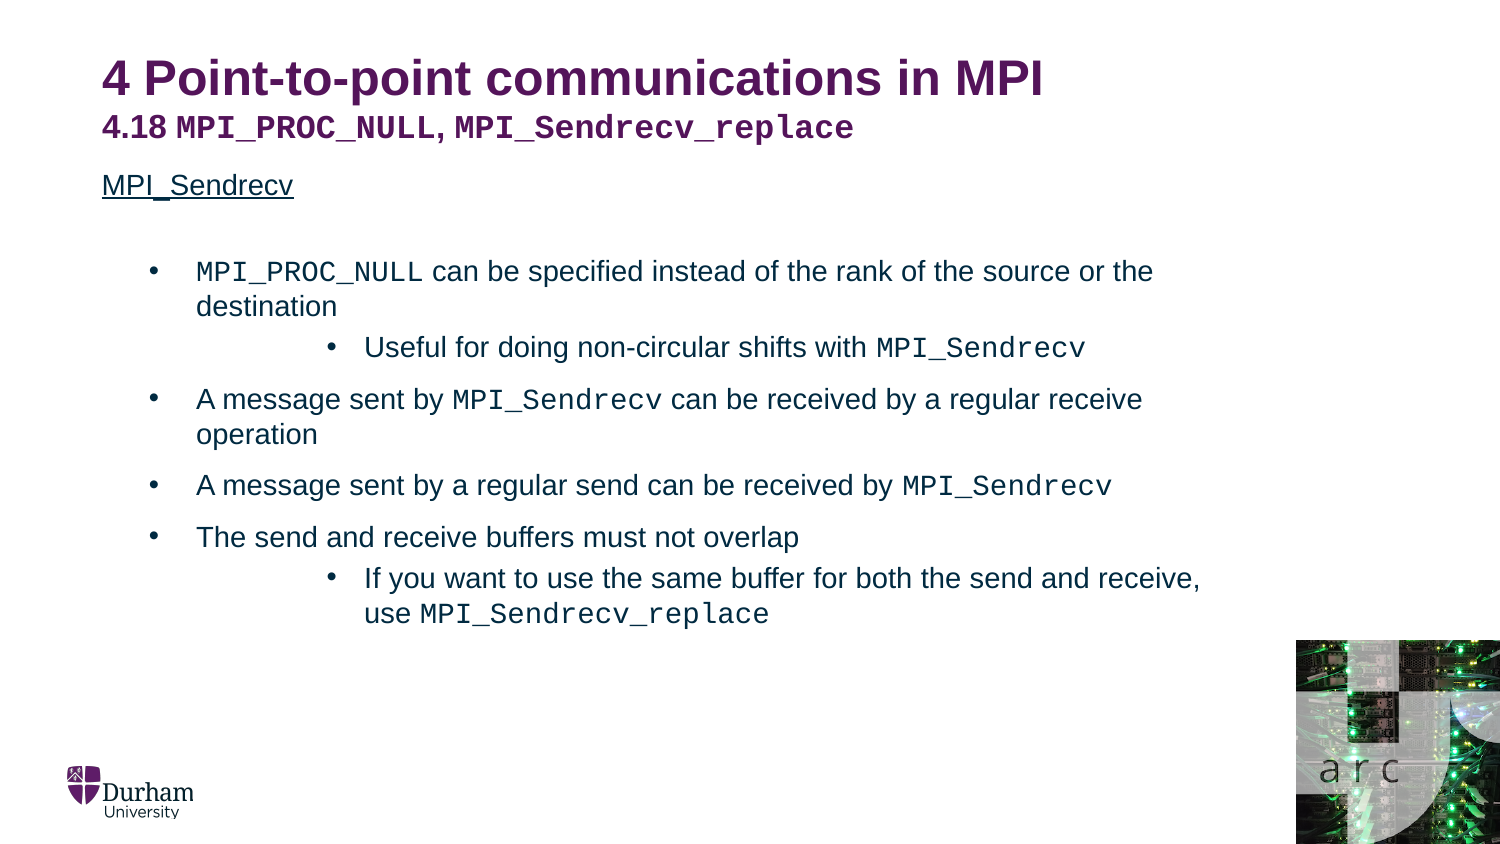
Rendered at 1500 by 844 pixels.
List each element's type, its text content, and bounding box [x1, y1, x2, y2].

picture [67, 766, 193, 819]
picture [1296, 640, 1500, 844]
title 4 Point-to-point communications in MPI 4.18 MPI_PROC_NULL, MPI_Sendrecv_replace [101, 45, 1399, 167]
list MPI_Sendrecv MPI_PROC_NULL can be specified instead of the rank of the source or the destination Useful for doing non-circular shifts with MPI_Sendrecv A message sent by MPI_Sendrecv can be received by a regular receive operation A message sent by a regular send can be received by MPI_Sendrecv The send and receive buffers must not overlap If you want to use the same buffer for both the send and receive, use MPI_Sendrecv_replace [101, 166, 1215, 751]
